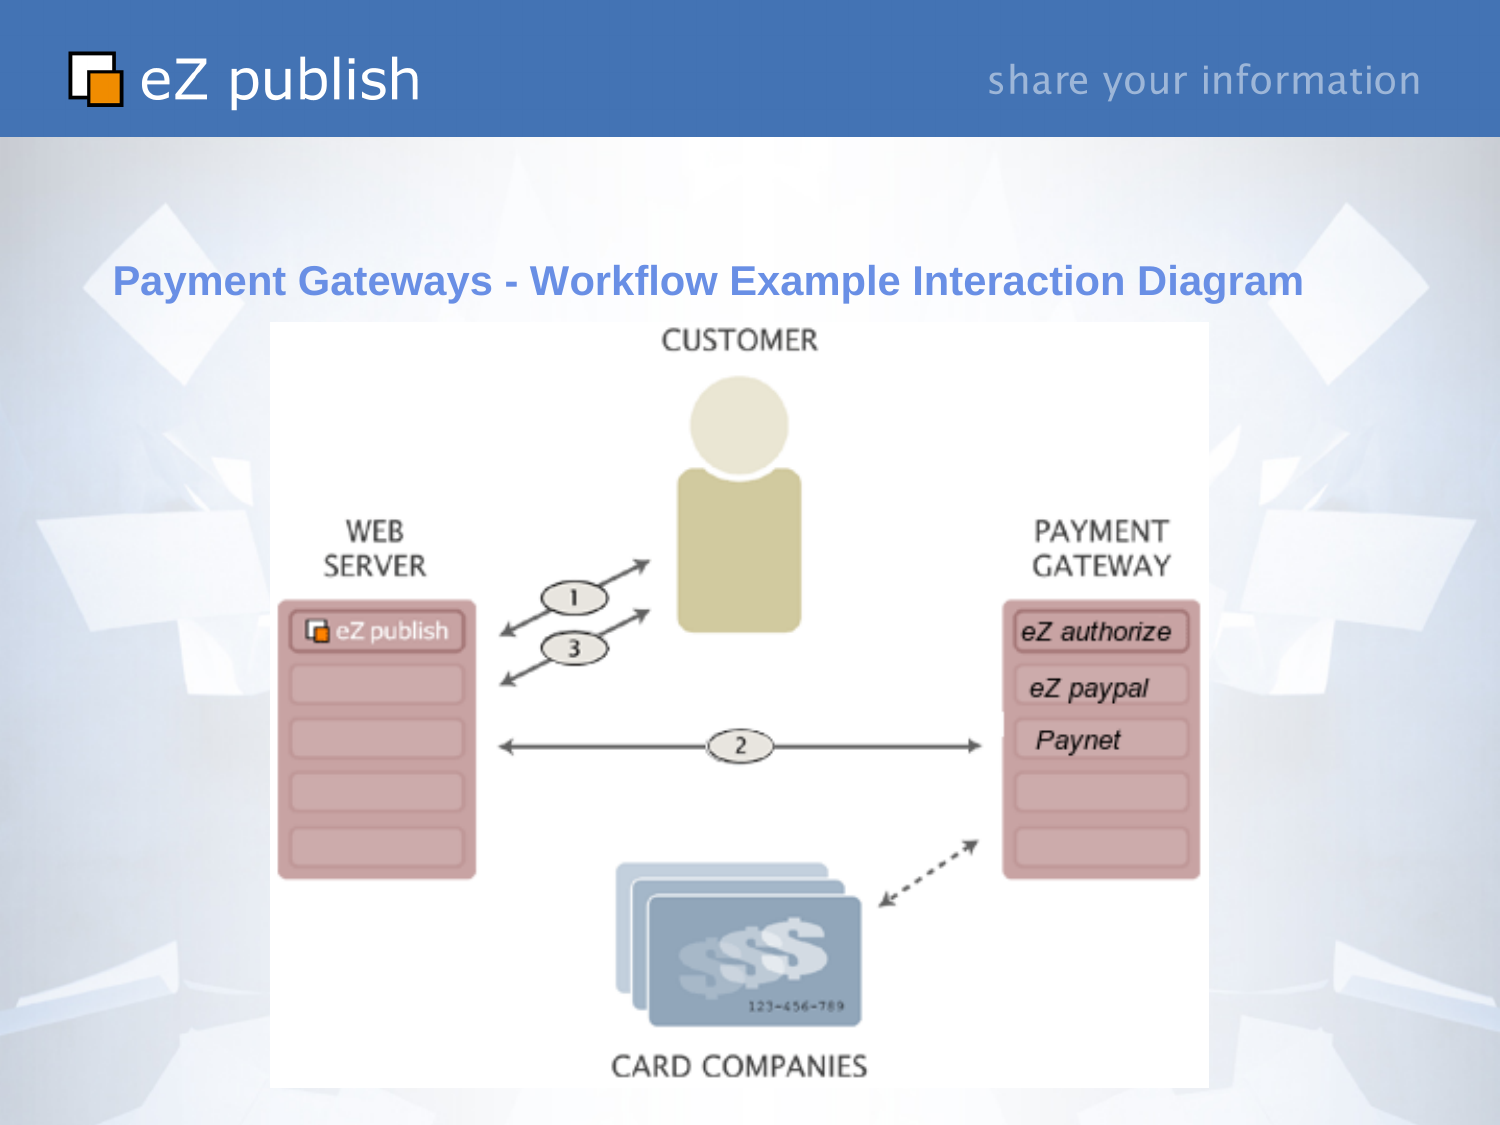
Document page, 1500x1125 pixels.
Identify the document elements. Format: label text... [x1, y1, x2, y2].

picture [0, 0, 1500, 1125]
title Payment Gateways - Workflow Example Interaction Diagram [112, 237, 1500, 325]
